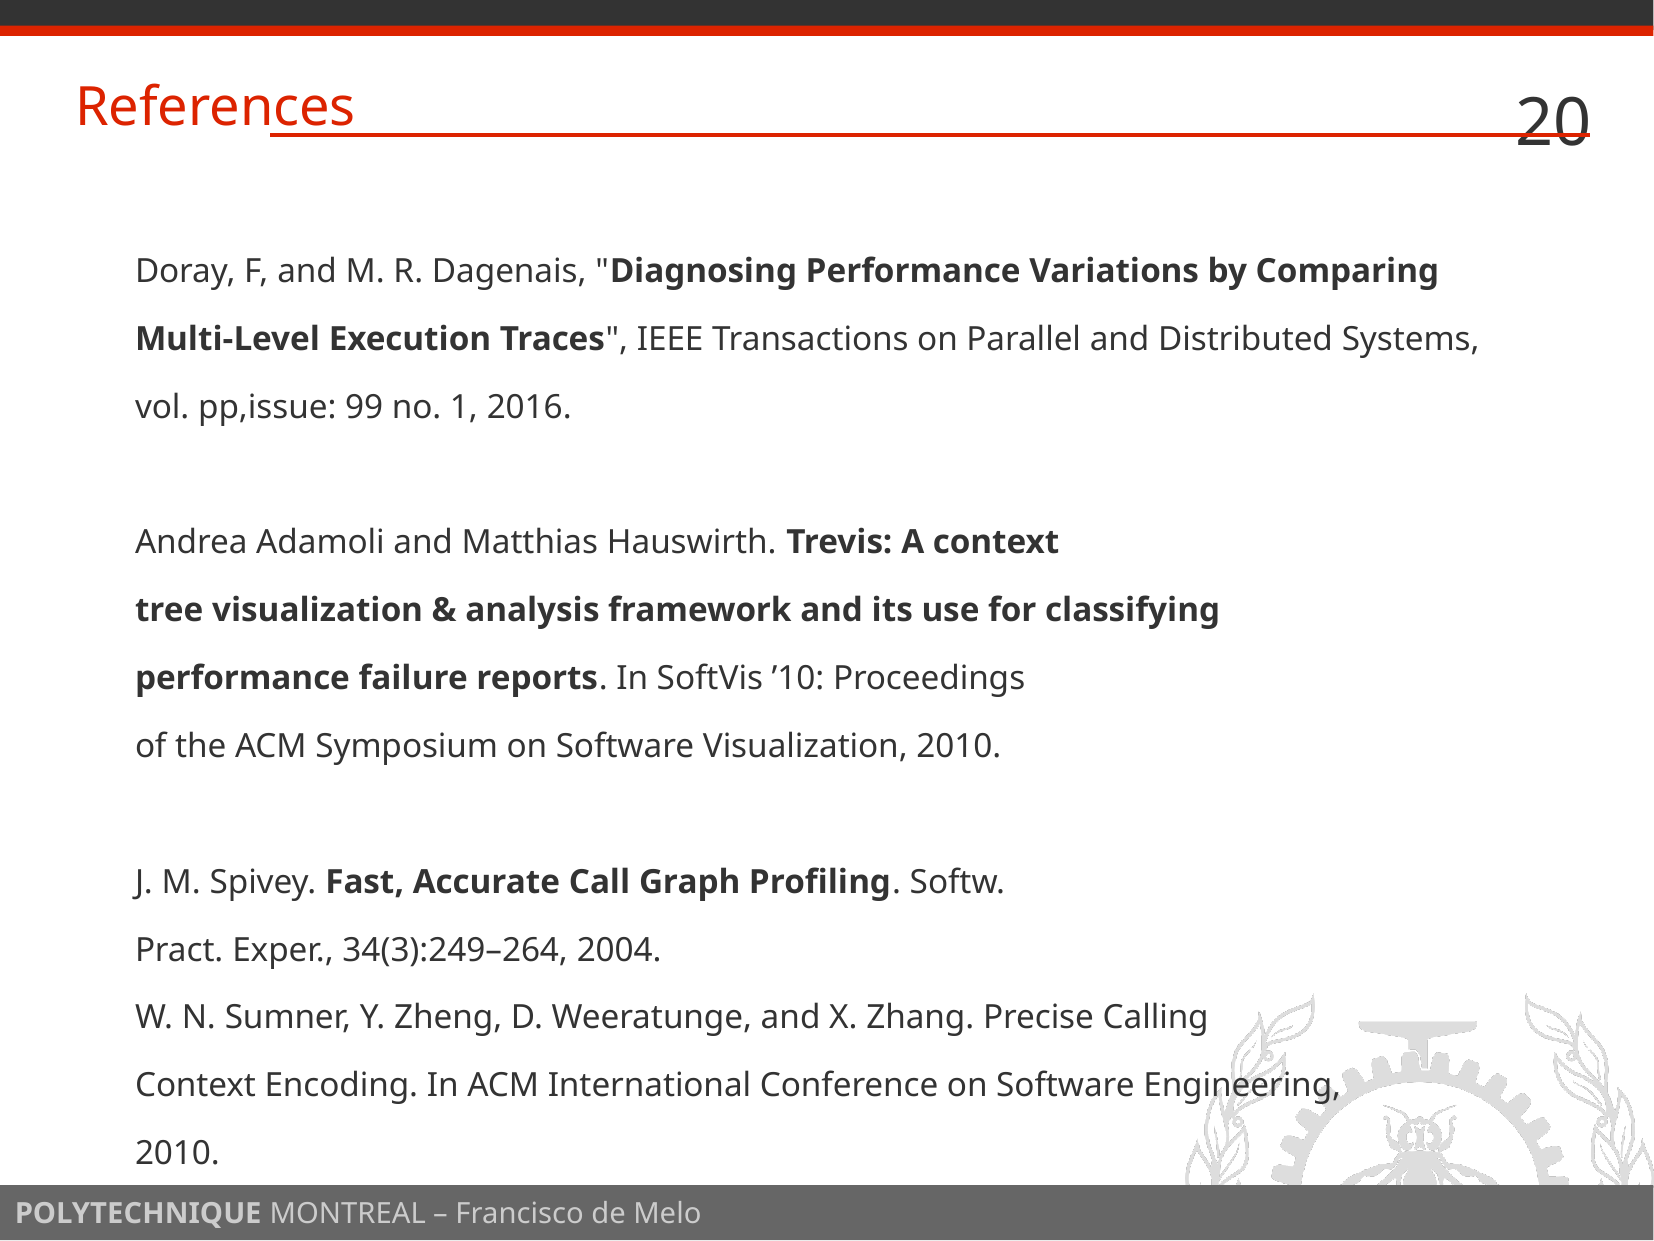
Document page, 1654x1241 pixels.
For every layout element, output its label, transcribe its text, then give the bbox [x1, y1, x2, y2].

text_box References [75, 35, 1471, 246]
picture [1185, 968, 1654, 1185]
text_box [0, 0, 1654, 36]
text_box POLYTECHNIQUE MONTREAL – Francisco de Melo [0, 1185, 1654, 1241]
text_box Doray, F, and M. R. Dagenais, "Diagnosing Performance Variations by Comparing Multi-Level Execution Traces", IEEE Transactions on Parallel and Distributed Systems, vol. pp,issue: 99 no. 1, 2016. Andrea Adamoli and Matthias Hauswirth. Trevis: A context tree visualization & analysis framework and its use for classifying performance failure reports. In SoftVis ’10: Proceedings of the ACM Symposium on Software Visualization, 2010. J. M. Spivey. Fast, Accurate Call Graph Profiling. Softw. Pract. Exper., 34(3):249–264, 2004. W. N. Sumner, Y. Zheng, D. Weeratunge, and X. Zhang. Precise Calling Context Encoding. In ACM International Conference on Software Engineering, 2010. [135, 237, 1531, 1099]
text_box 20 [1515, 25, 1654, 168]
